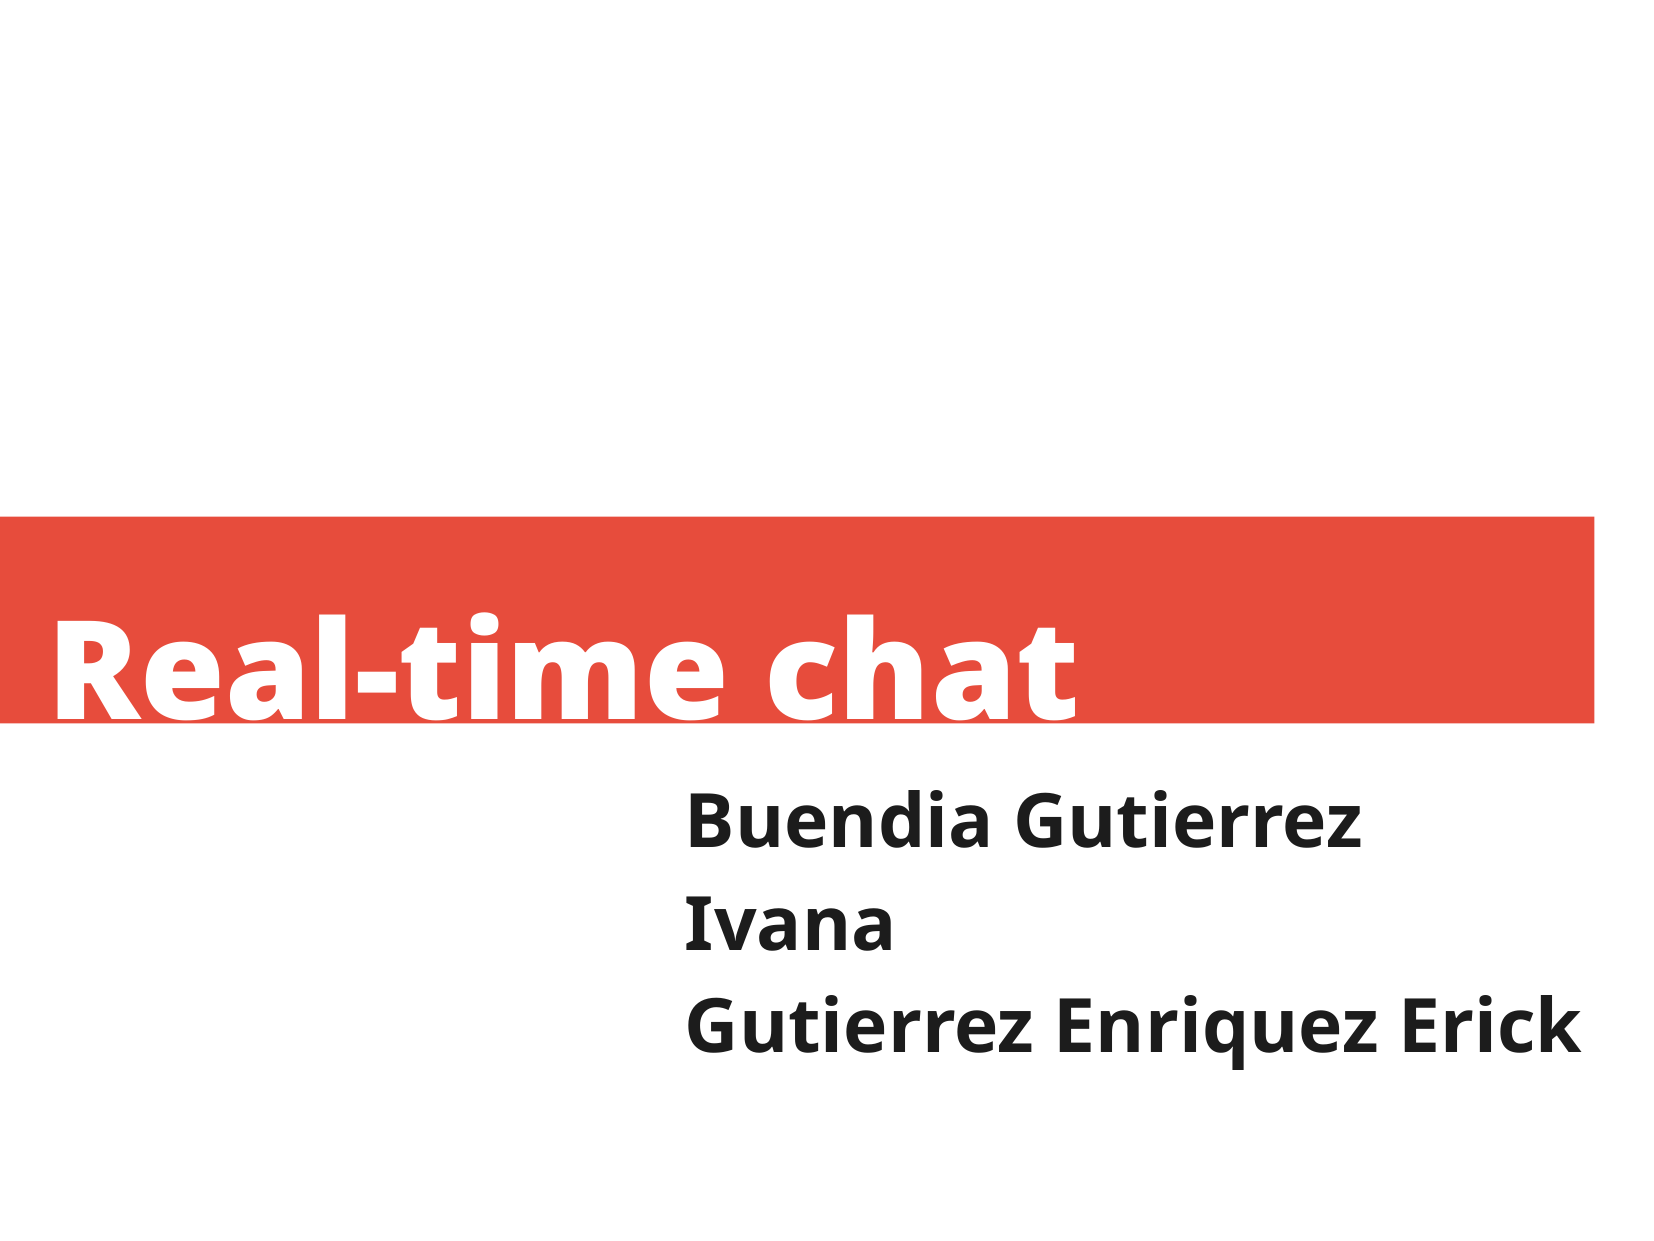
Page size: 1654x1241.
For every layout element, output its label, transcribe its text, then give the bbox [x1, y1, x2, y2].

title Real-time chat [47, 572, 1583, 721]
subtitle Buendia Gutierrez Ivana Gutierrez Enriquez Erick [685, 767, 1595, 1182]
